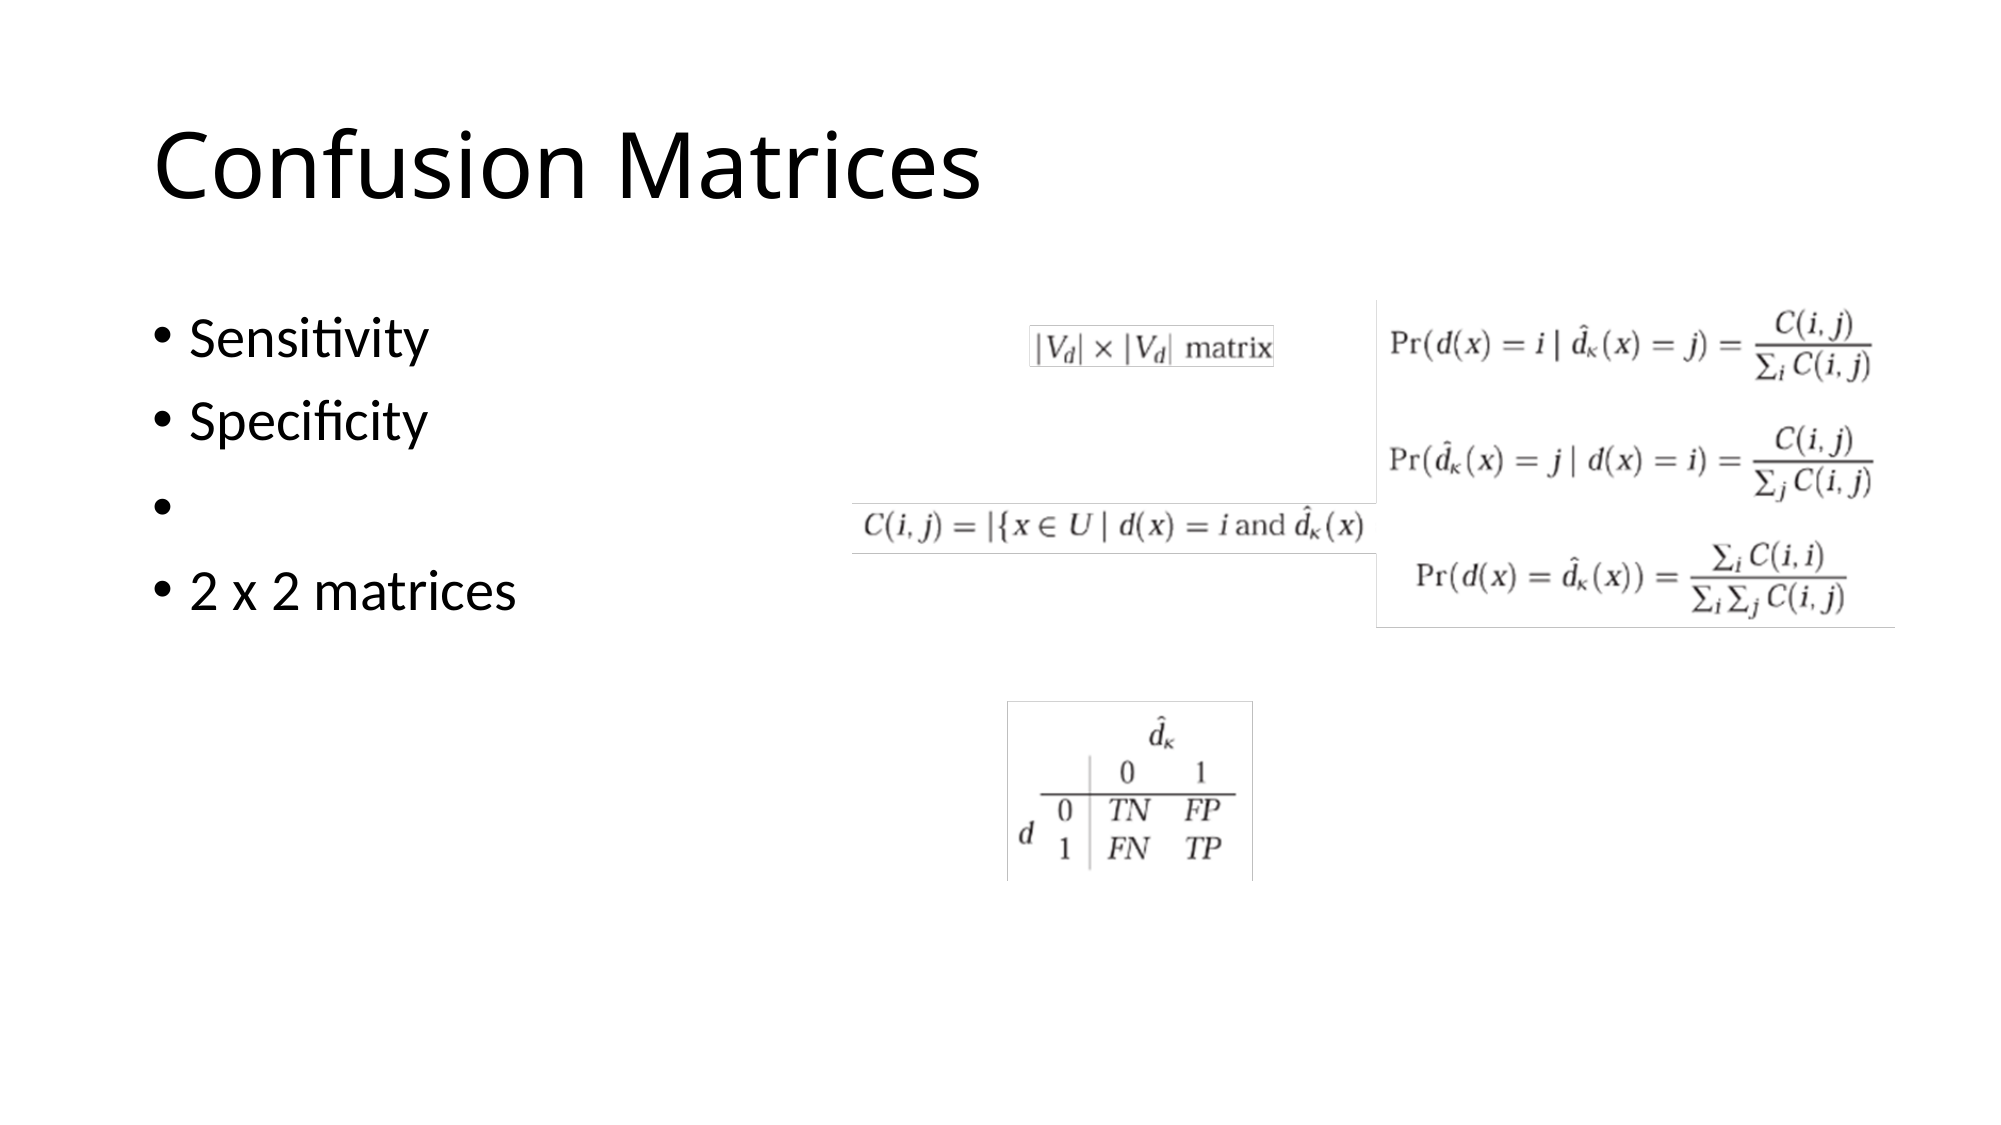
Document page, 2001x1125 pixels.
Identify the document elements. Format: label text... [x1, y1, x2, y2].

title Confusion Matrices [137, 59, 1863, 278]
picture [852, 300, 1895, 881]
list Sensitivity Specificity 2 x 2 matrices [137, 299, 936, 1014]
